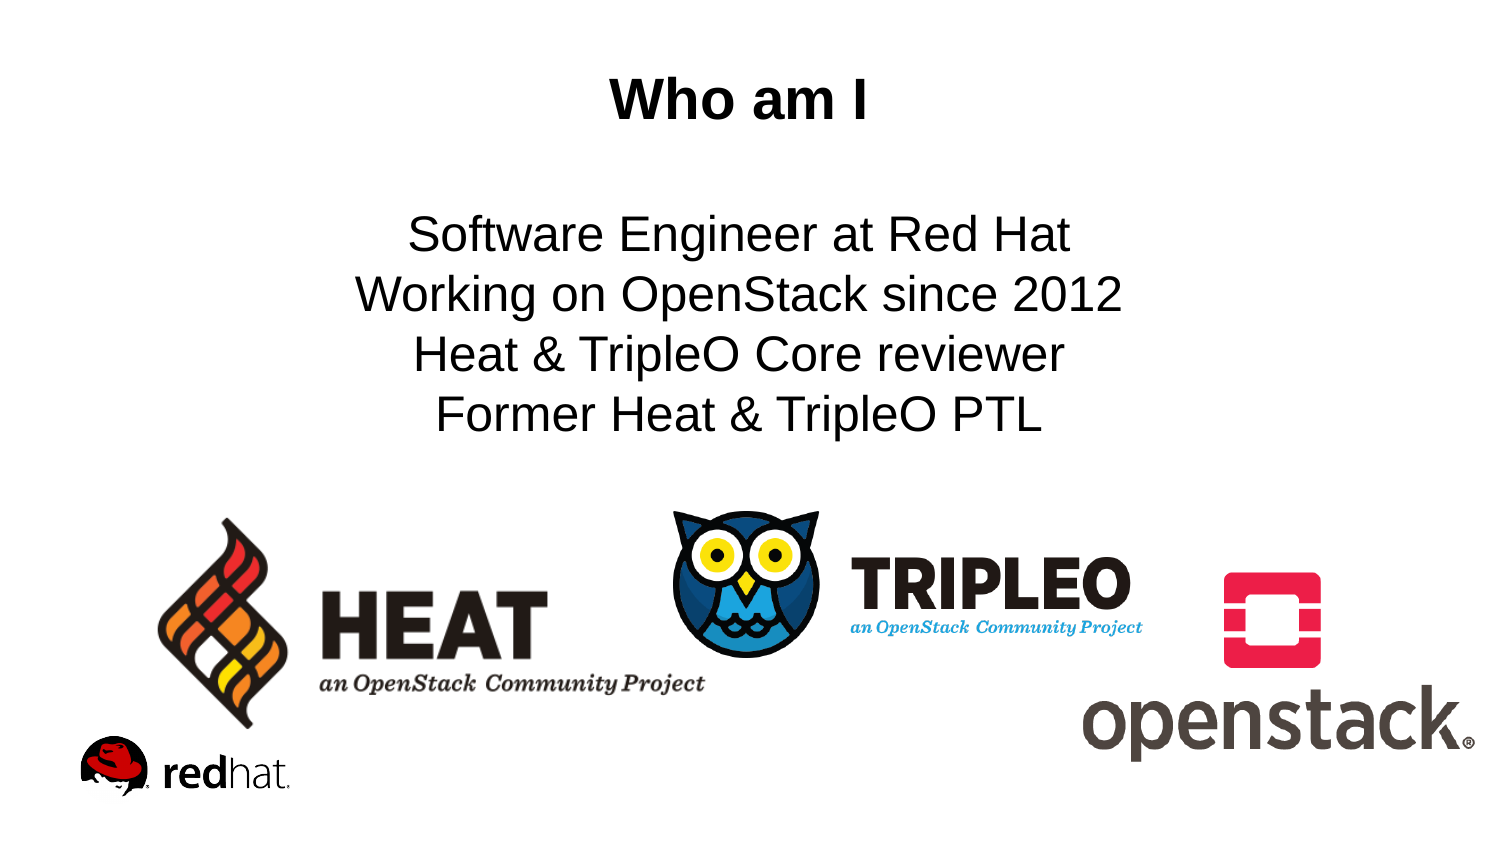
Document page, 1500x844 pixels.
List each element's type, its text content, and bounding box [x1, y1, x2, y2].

title Who am I Software Engineer at Red Hat Working on OpenStack since 2012 Heat & TripleO Core reviewer Former Heat & TripleO PTL [64, 46, 1415, 187]
picture [80, 483, 1491, 812]
